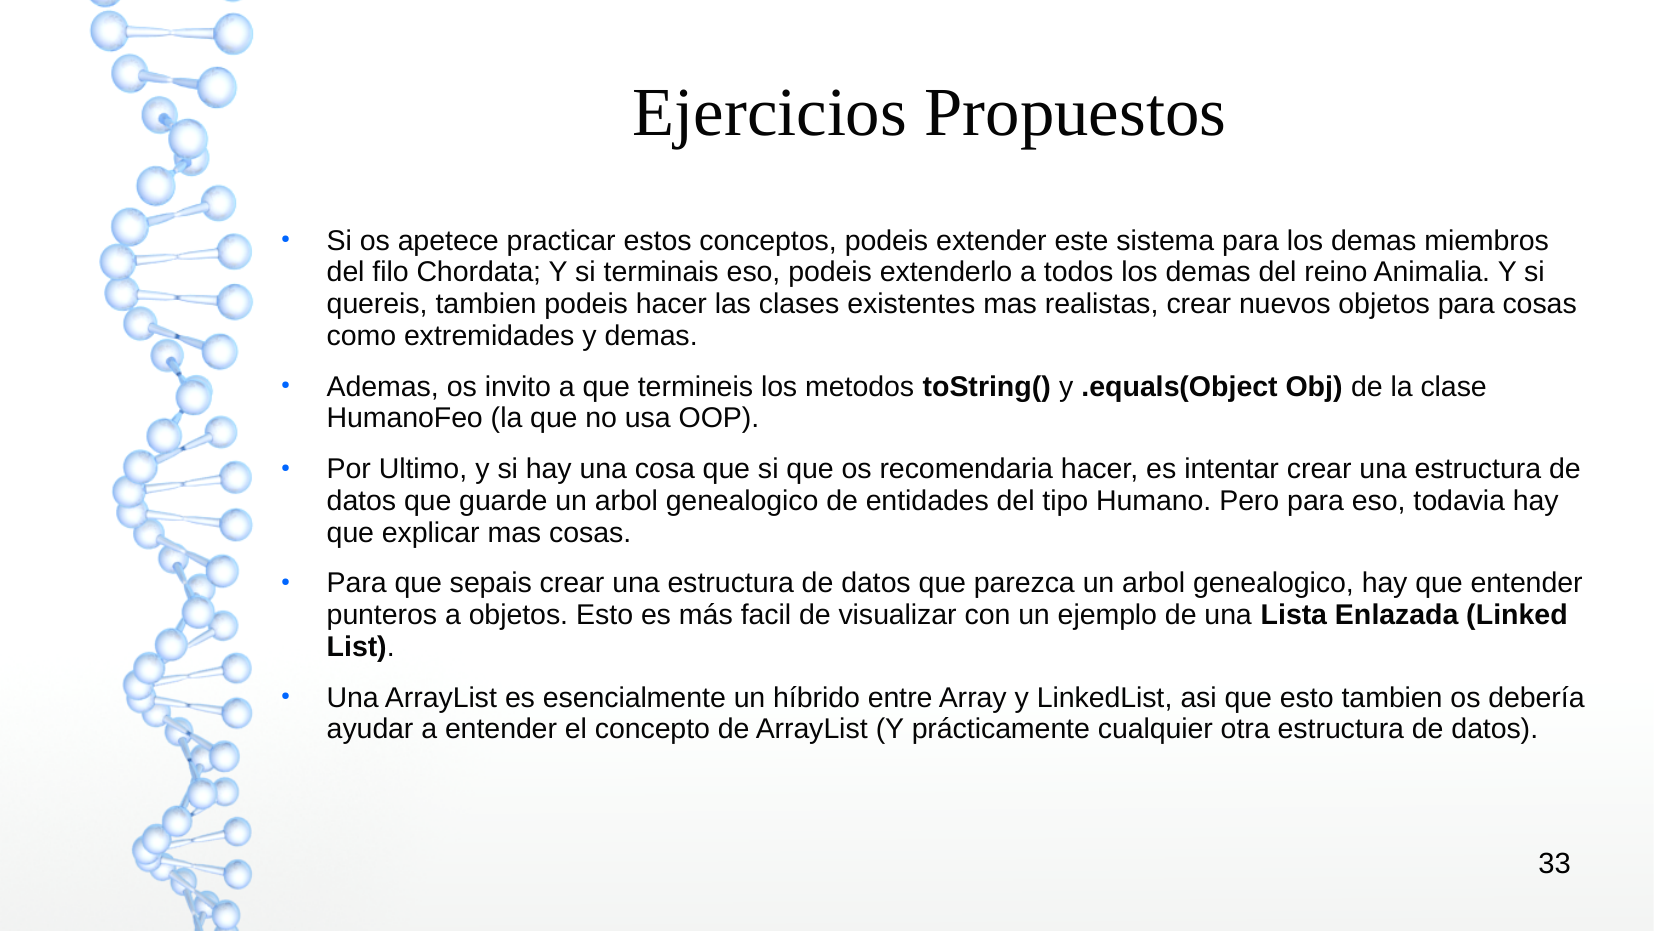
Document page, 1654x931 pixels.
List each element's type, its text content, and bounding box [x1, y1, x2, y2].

title Ejercicios Propuestos [265, 35, 1595, 189]
picture [0, 0, 1654, 931]
list Si os apetece practicar estos conceptos, podeis extender este sistema para los demas miembros del filo Chordata; Y si terminais eso, podeis extenderlo a todos los demas del reino Animalia. Y si quereis, tambien podeis hacer las clases existentes mas realistas, crear nuevos objetos para cosas como extremidades y demas. Ademas, os invito a que termineis los metodos toString() y .equals(Object Obj) de la clase HumanoFeo (la que no usa OOP). Por Ultimo, y si hay una cosa que si que os recomendaria hacer, es intentar crear una estructura de datos que guarde un arbol genealogico de entidades del tipo Humano. Pero para eso, todavia hay que explicar mas cosas. Para que sepais crear una estructura de datos que parezca un arbol genealogico, hay que entender punteros a objetos. Esto es más facil de visualizar con un ejemplo de una Lista Enlazada (Linked List). Una ArrayList es esencialmente un híbrido entre Array y LinkedList, asi que esto tambien os debería ayudar a entender el concepto de ArrayList (Y prácticamente cualquier otra estructura de datos). [265, 224, 1595, 764]
